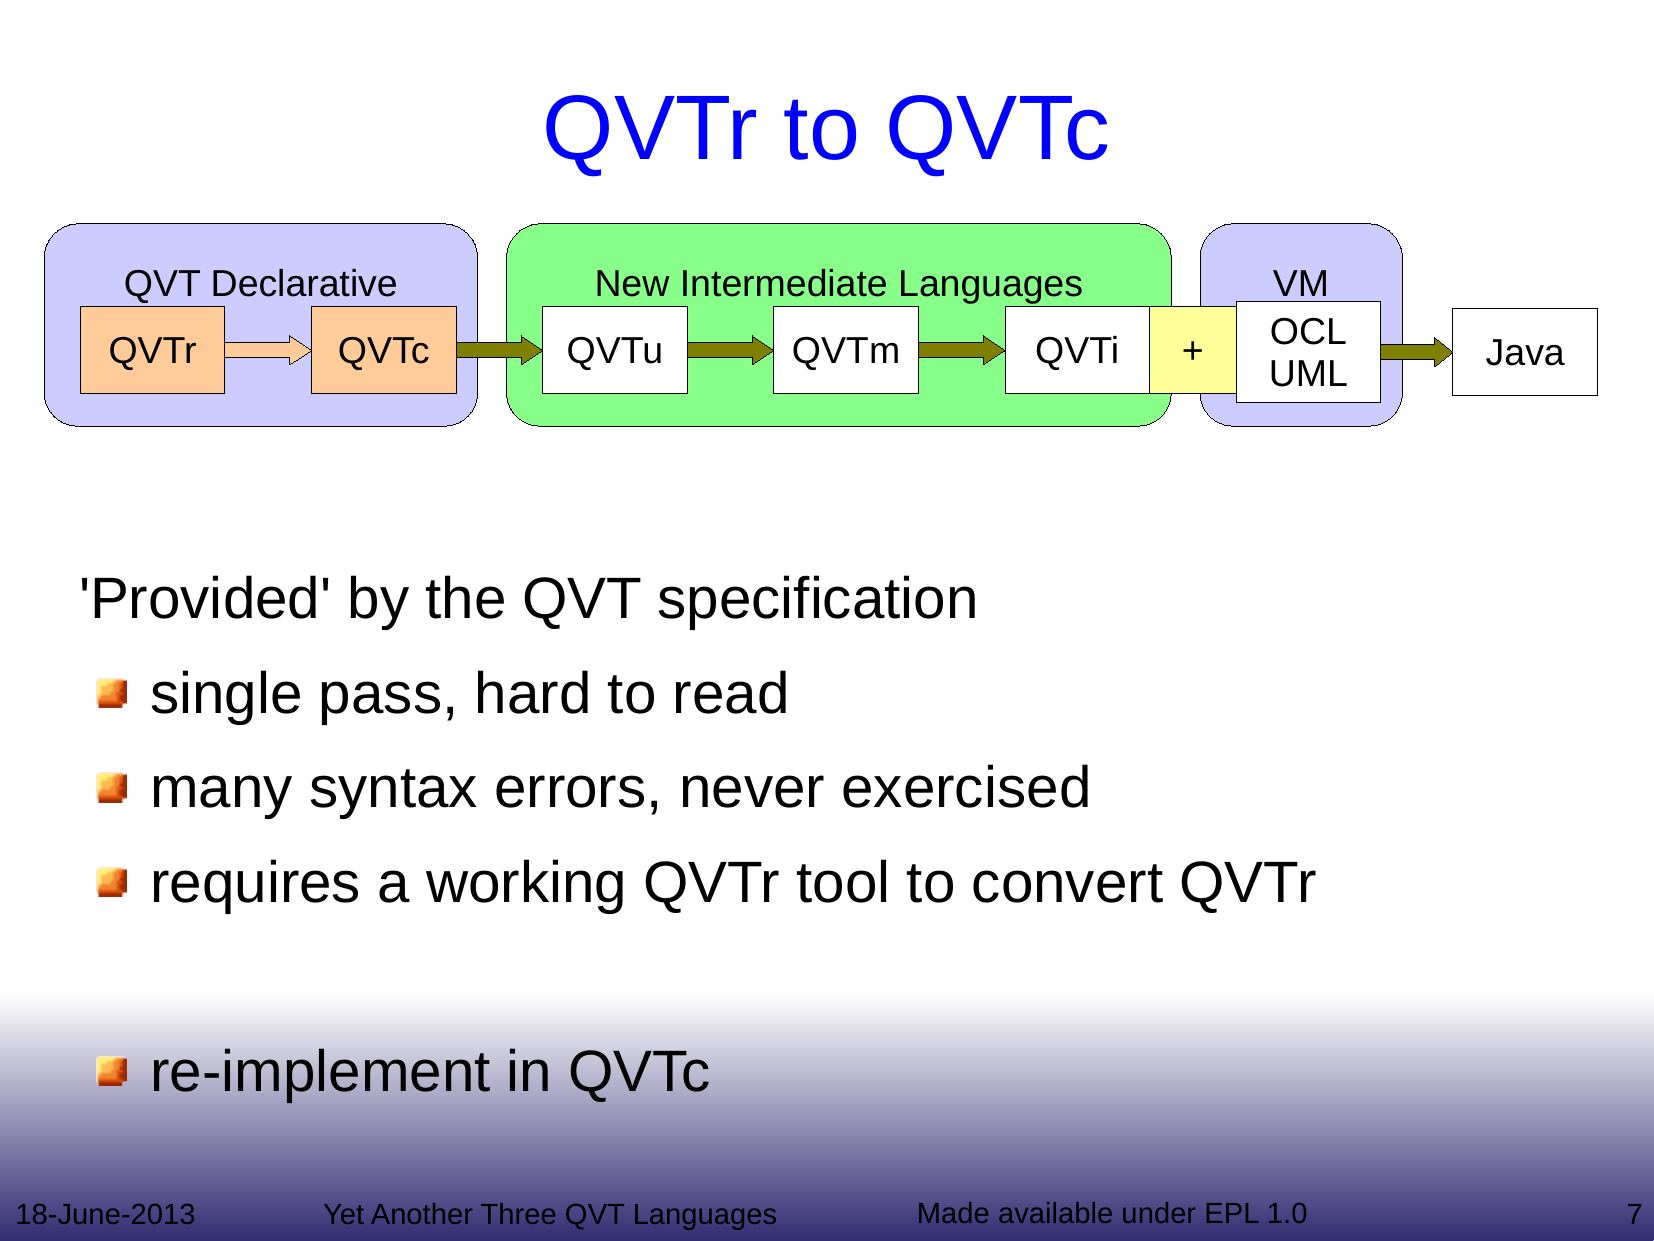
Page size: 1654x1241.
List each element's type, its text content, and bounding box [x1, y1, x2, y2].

text_box QVTi [1005, 306, 1149, 394]
text_box New Intermediate Languages [506, 352, 1172, 427]
list 'Provided' by the QVT specification single pass, hard to read many syntax errors, never exercised requires a working QVTr tool to convert QVTr re-implement in QVTc [79, 565, 1568, 1105]
text_box QVT Declarative [44, 223, 478, 427]
text_box [224, 335, 312, 365]
text_box QVTc [311, 306, 457, 394]
text_box [457, 335, 543, 365]
title QVTr to QVTc [82, 49, 1571, 207]
text_box VM [1200, 223, 1403, 344]
text_box [1380, 337, 1453, 367]
text_box [918, 335, 1005, 365]
text_box QVTr [80, 306, 225, 394]
text_box + [1149, 306, 1237, 394]
text_box New Intermediate Languages [506, 223, 1172, 349]
text_box [687, 335, 774, 365]
text_box VM [1200, 360, 1403, 427]
text_box OCL UML [1236, 301, 1381, 403]
text_box Java [1452, 308, 1598, 396]
text_box QVTm [773, 306, 919, 394]
text_box QVTu [542, 306, 688, 394]
